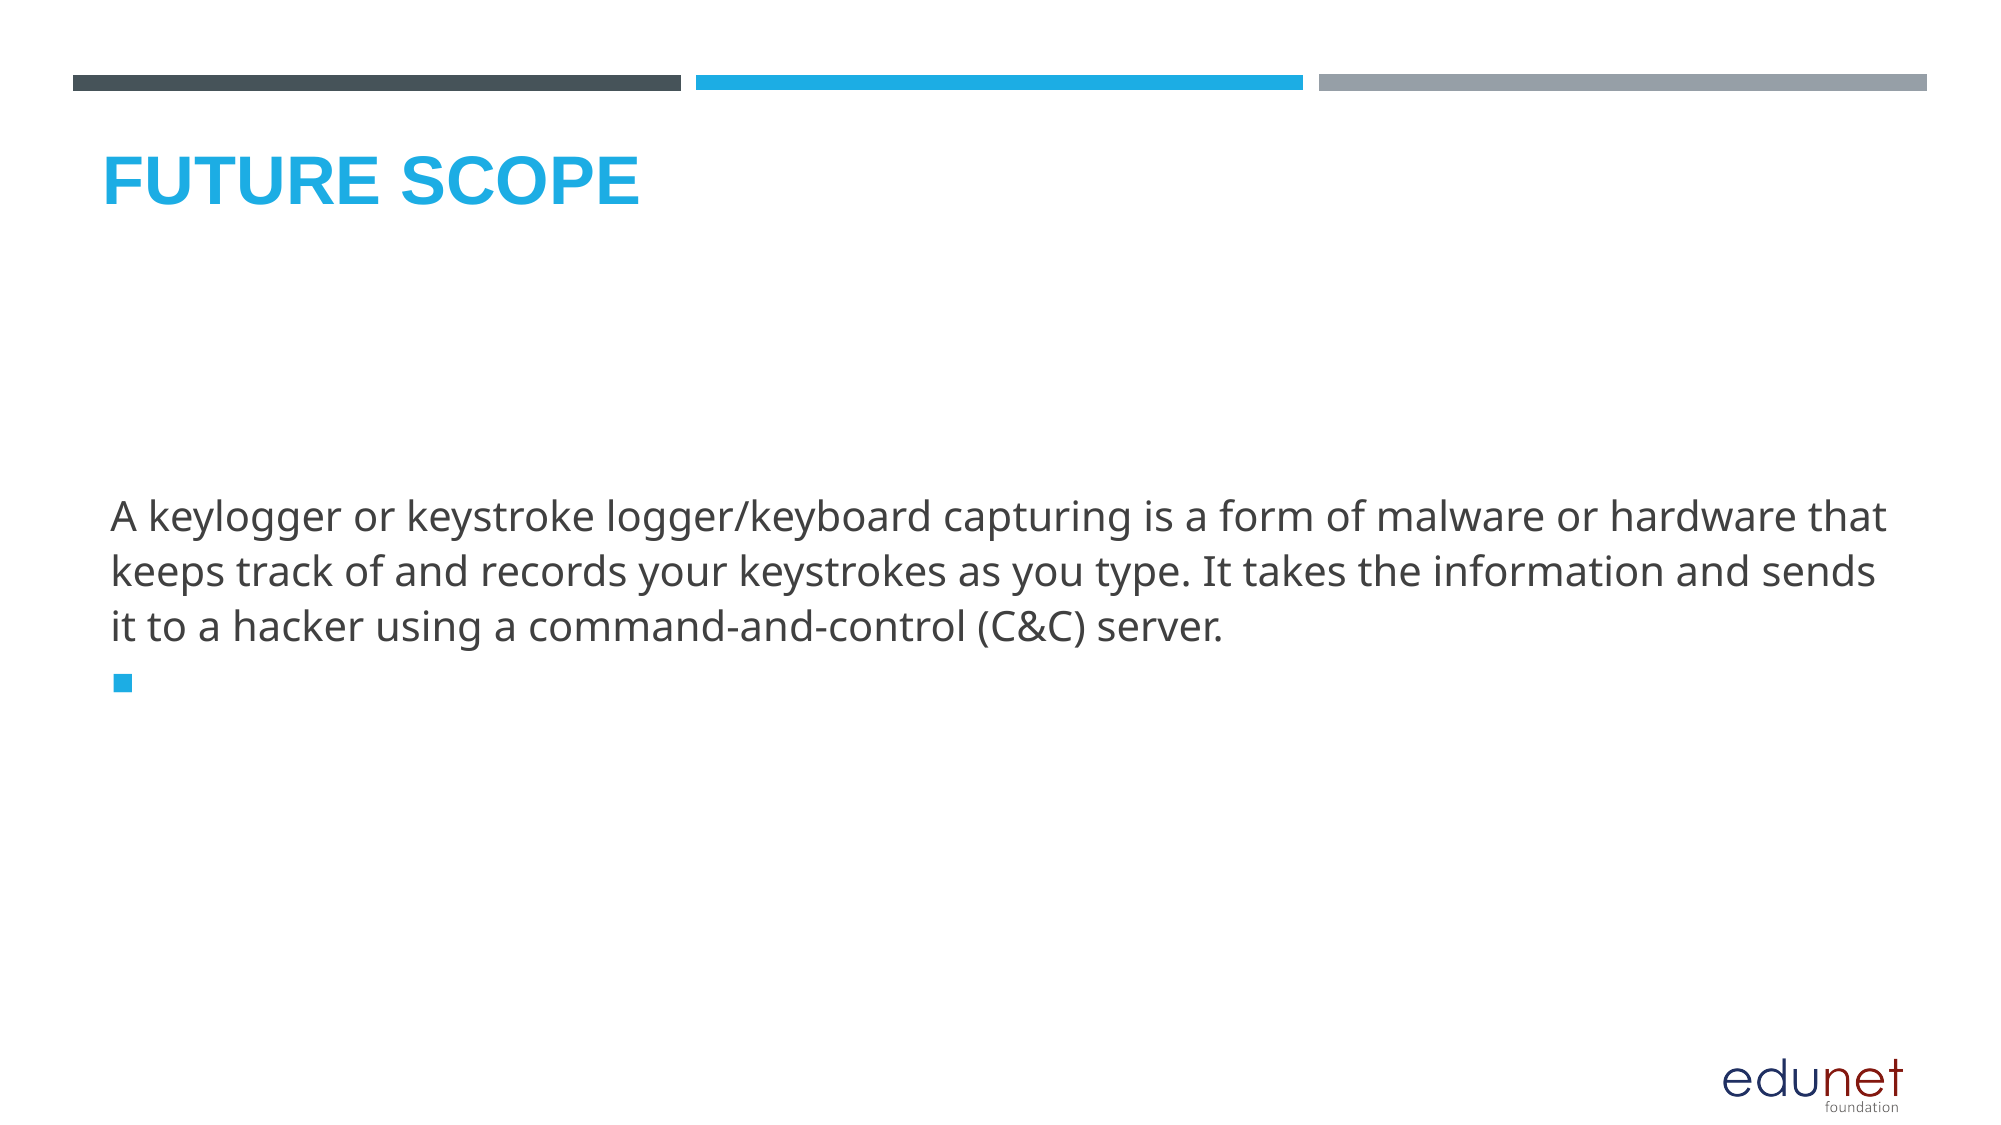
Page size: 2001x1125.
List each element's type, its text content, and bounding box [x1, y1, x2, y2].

text_box Future scope [88, 138, 1897, 226]
list A keylogger or keystroke logger/keyboard capturing is a form of malware or hardware that keeps track of and records your keystrokes as you type. It takes the information and sends it to a hacker using a command-and-control (C&C) server. [95, 213, 1905, 981]
